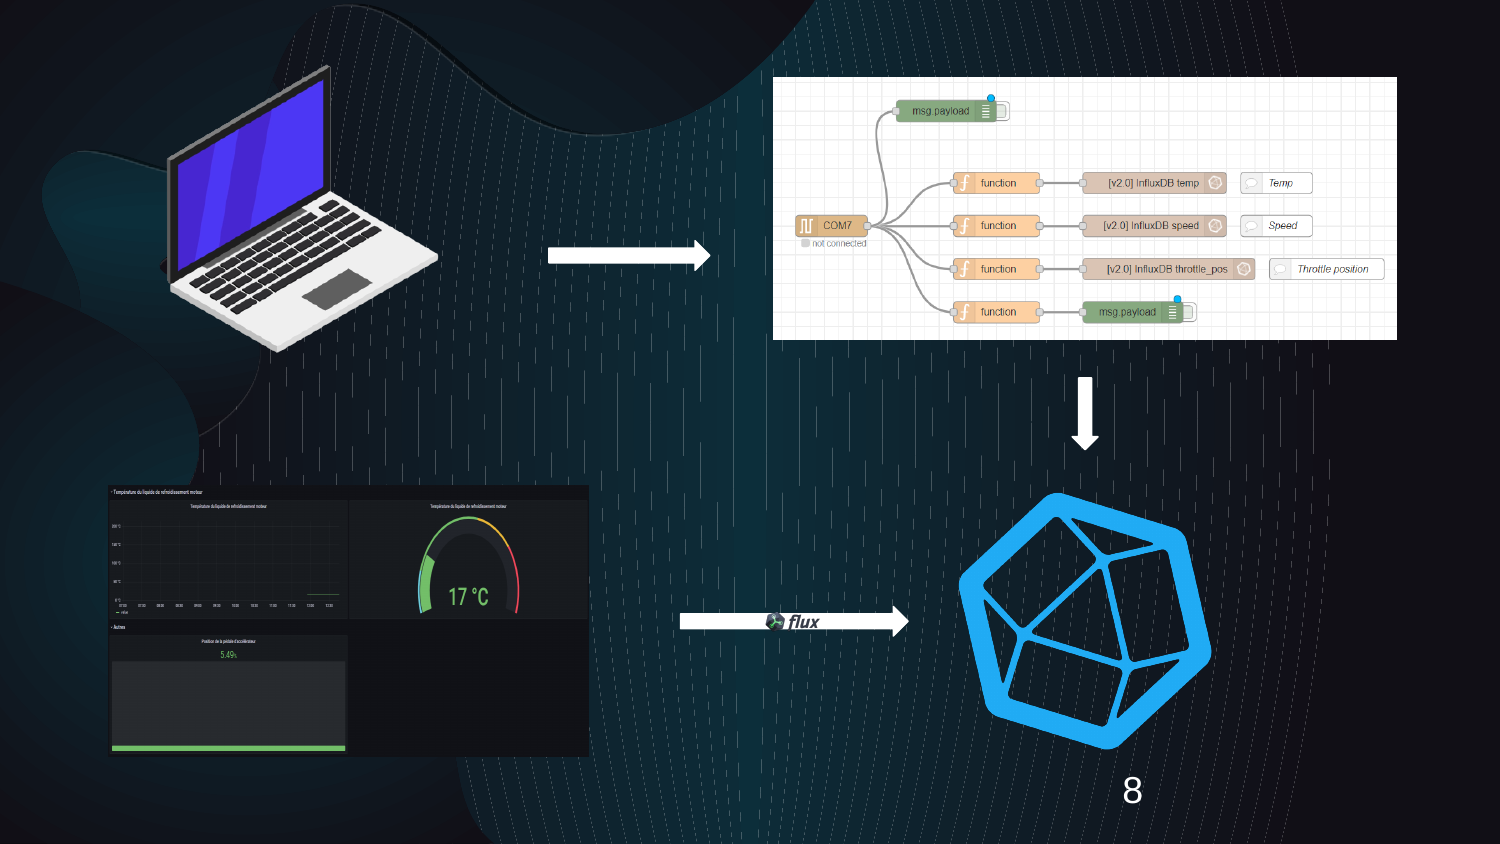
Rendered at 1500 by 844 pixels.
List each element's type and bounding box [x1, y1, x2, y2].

picture [752, 595, 834, 650]
picture [108, 485, 589, 757]
text_box [680, 613, 752, 629]
text_box [1072, 378, 1099, 450]
picture [949, 485, 1221, 757]
text_box [834, 606, 909, 636]
picture [773, 77, 1397, 340]
text_box [548, 240, 710, 271]
picture [93, 0, 511, 418]
